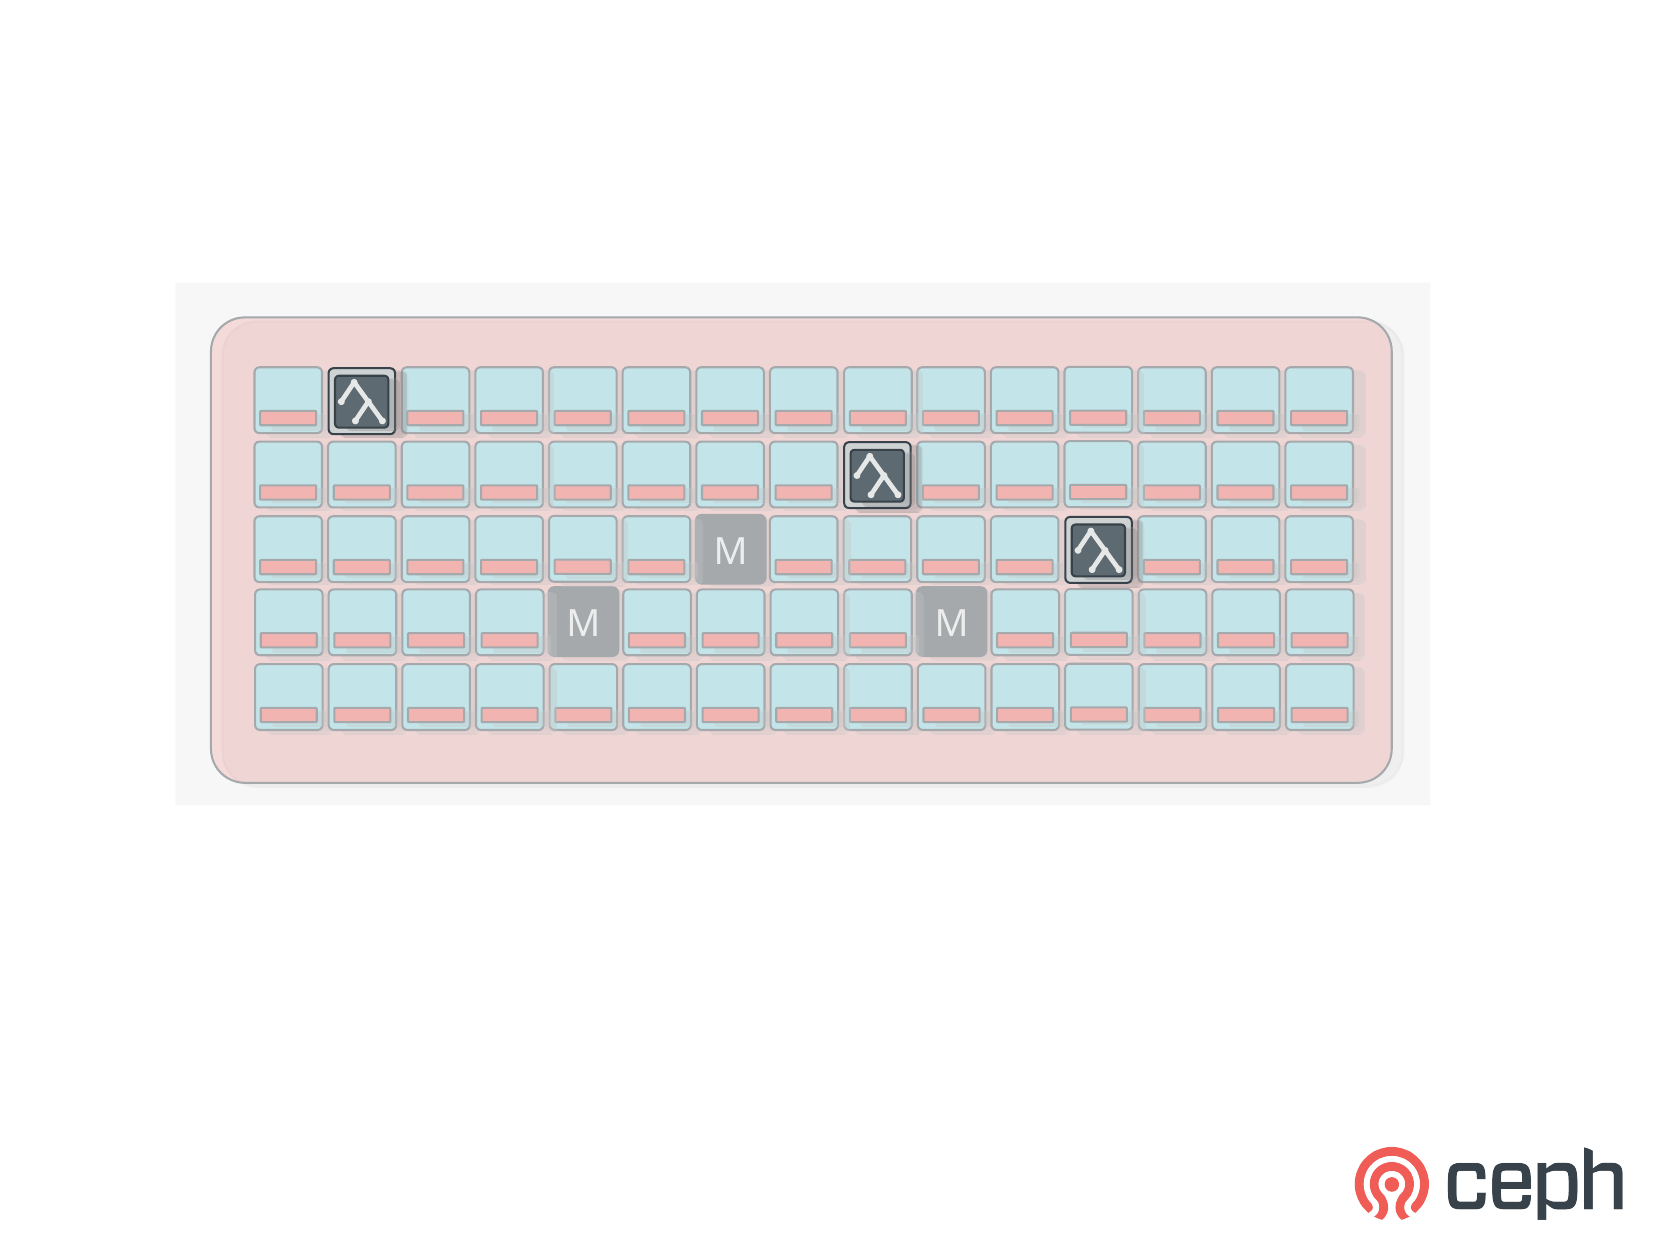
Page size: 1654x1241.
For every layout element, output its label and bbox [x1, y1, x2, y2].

picture [1308, 1100, 1654, 1241]
text_box [175, 282, 1431, 806]
